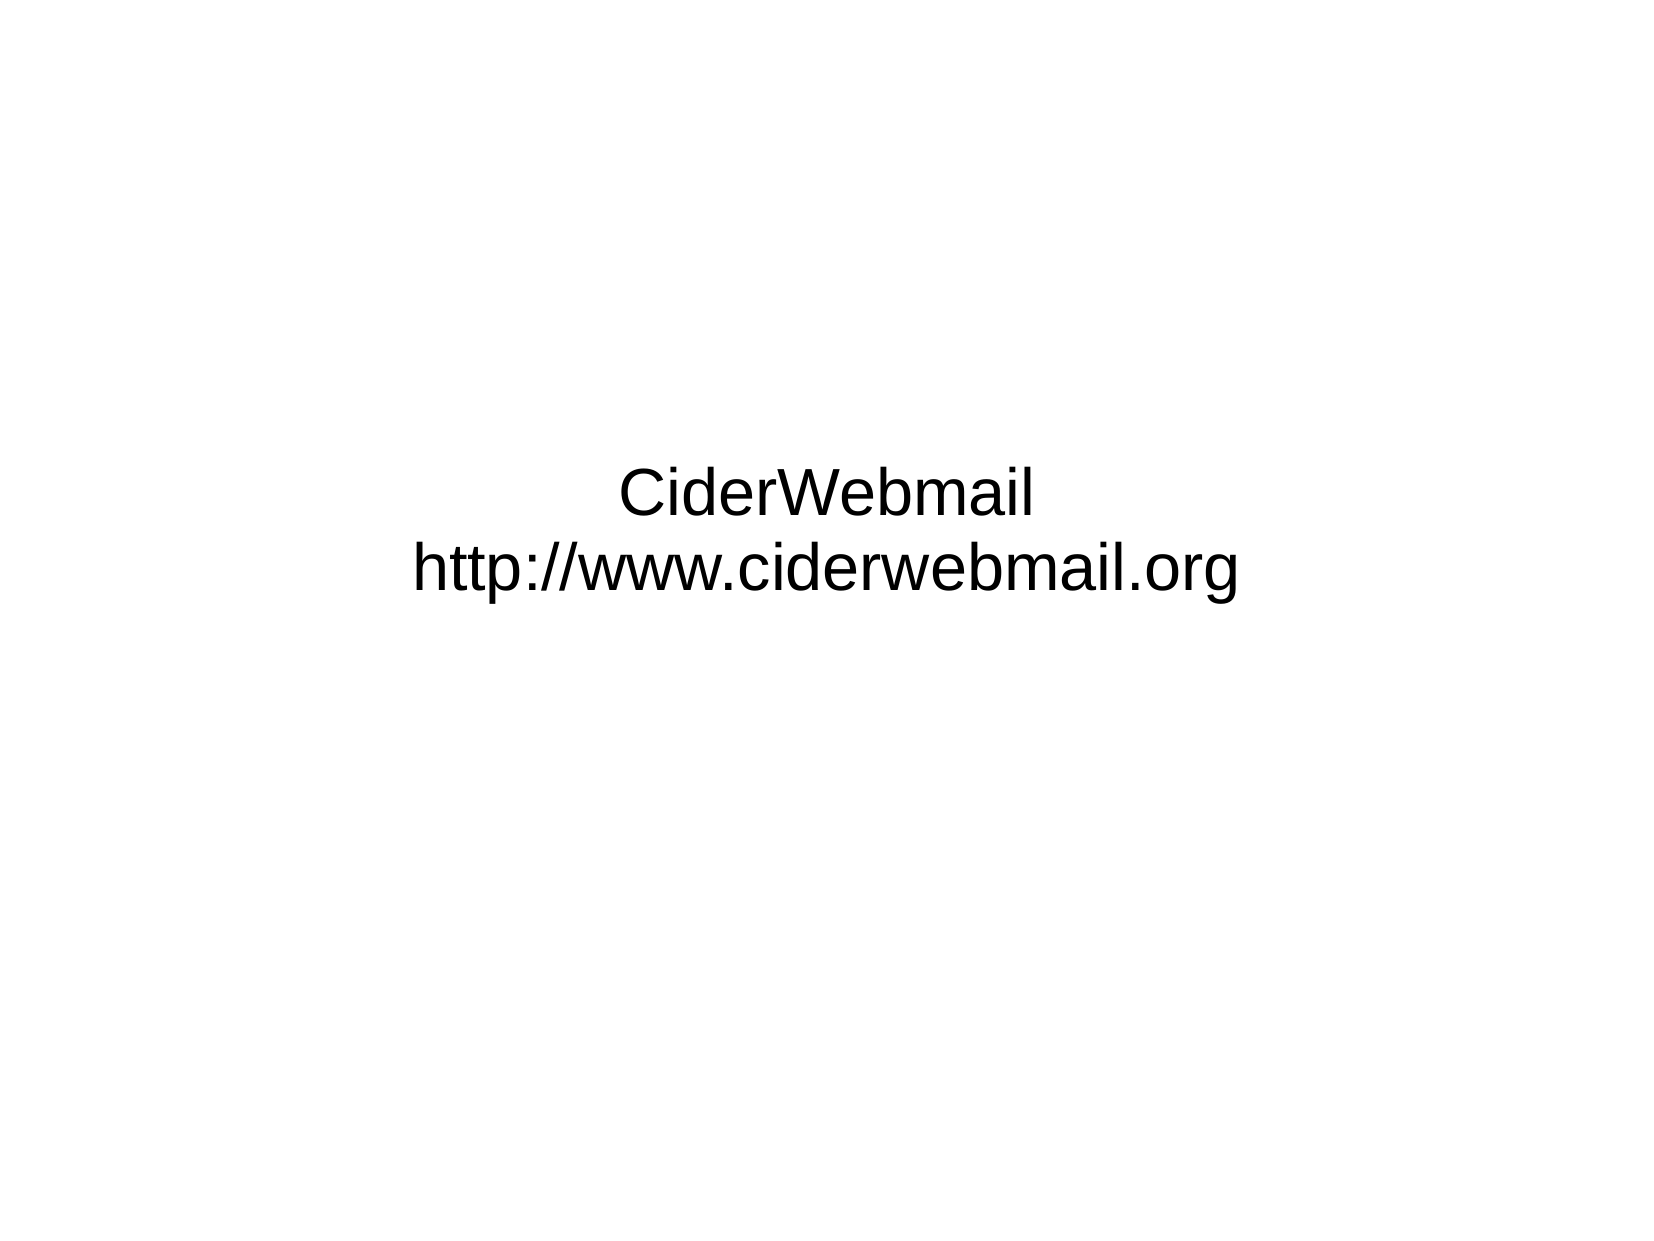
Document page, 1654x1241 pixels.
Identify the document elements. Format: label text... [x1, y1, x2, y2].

subtitle CiderWebmail http://www.ciderwebmail.org [82, 49, 1571, 1010]
